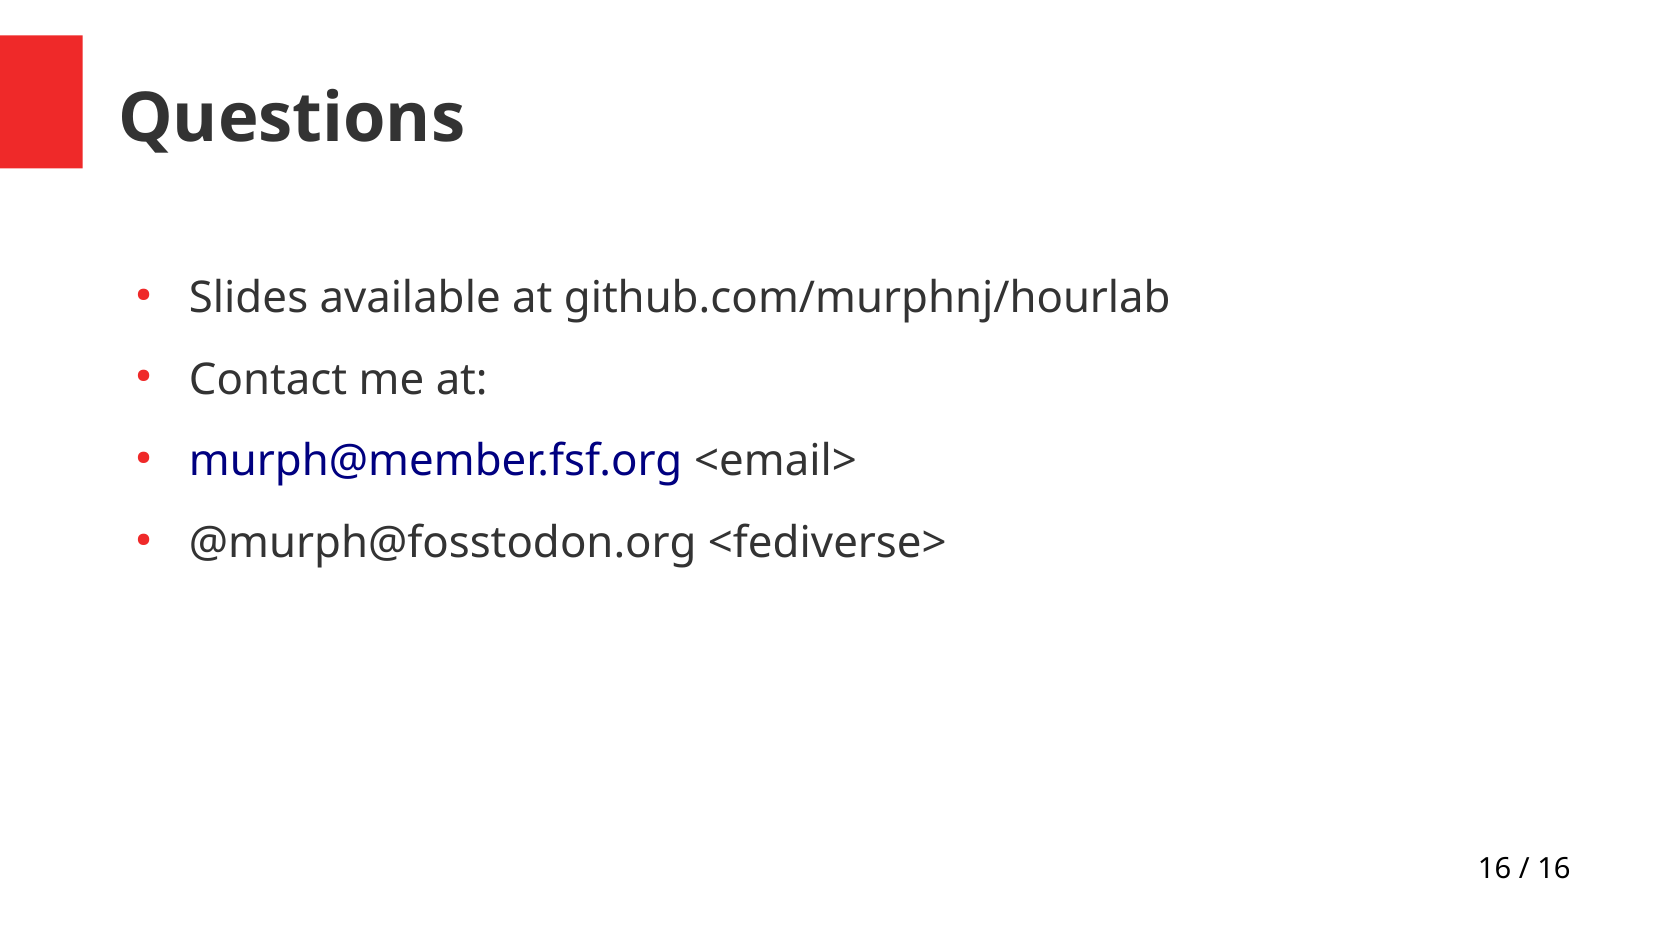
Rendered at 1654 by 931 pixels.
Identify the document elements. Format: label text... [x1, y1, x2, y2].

title Questions [118, 37, 1571, 193]
list Slides available at github.com/murphnj/hourlab Contact me at: murph@member.fsf.org <email> @murph@fosstodon.org <fediverse> [118, 265, 1536, 806]
